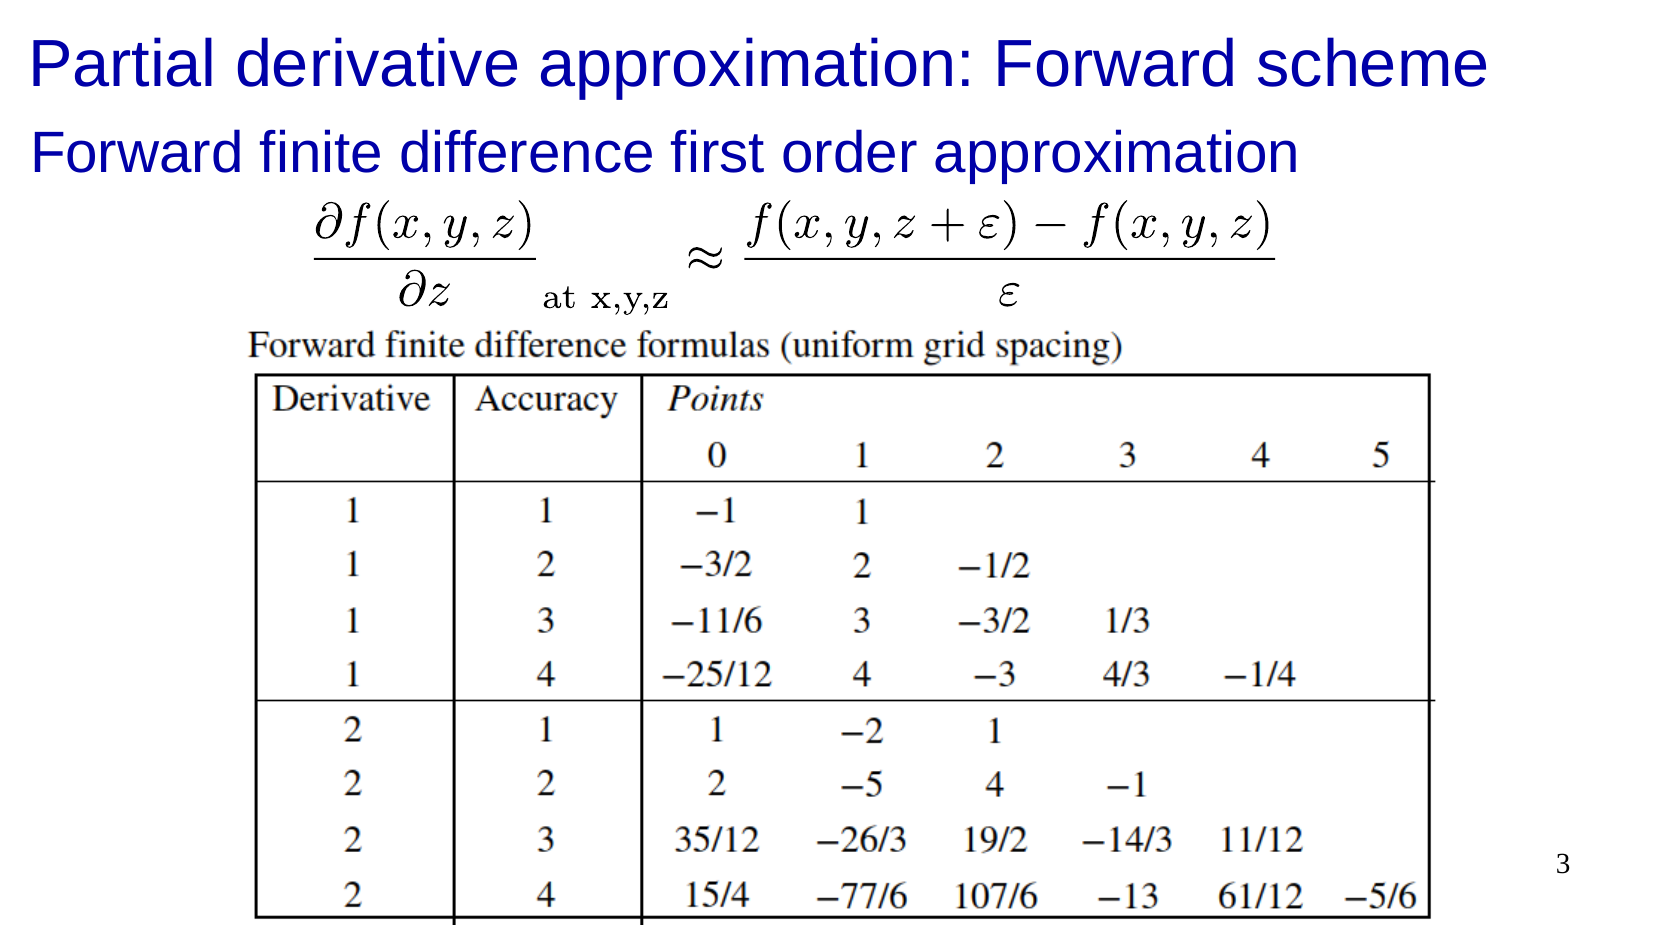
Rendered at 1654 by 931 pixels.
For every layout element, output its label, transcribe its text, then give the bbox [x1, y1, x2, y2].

list Forward finite difference first order approximation [30, 120, 1645, 916]
picture [240, 323, 1437, 925]
title Partial derivative approximation: Forward scheme [28, 21, 1626, 106]
text_box [313, 200, 1276, 316]
